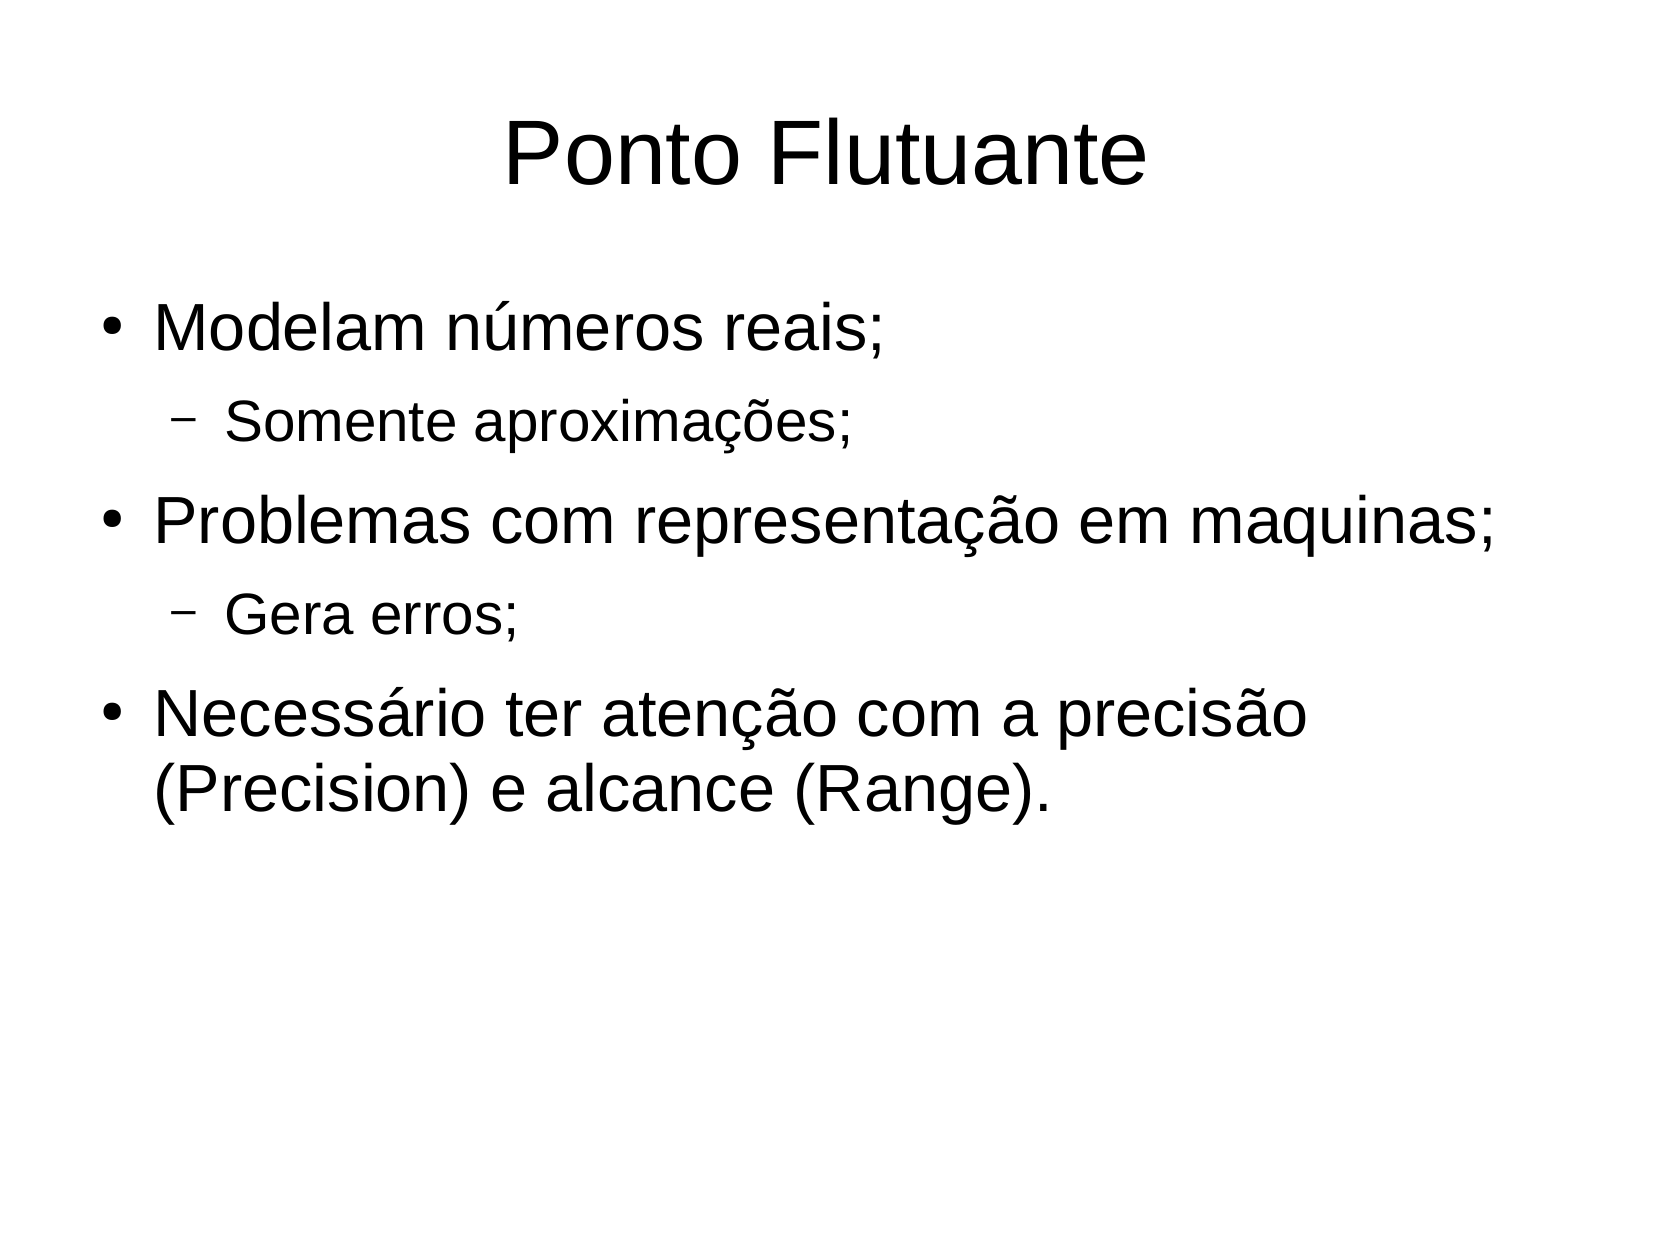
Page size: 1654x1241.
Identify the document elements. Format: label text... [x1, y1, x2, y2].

list Modelam números reais; Somente aproximações; Problemas com representação em maquinas; Gera erros; Necessário ter atenção com a precisão (Precision) e alcance (Range). [82, 290, 1571, 1010]
title Ponto Flutuante [82, 49, 1571, 257]
